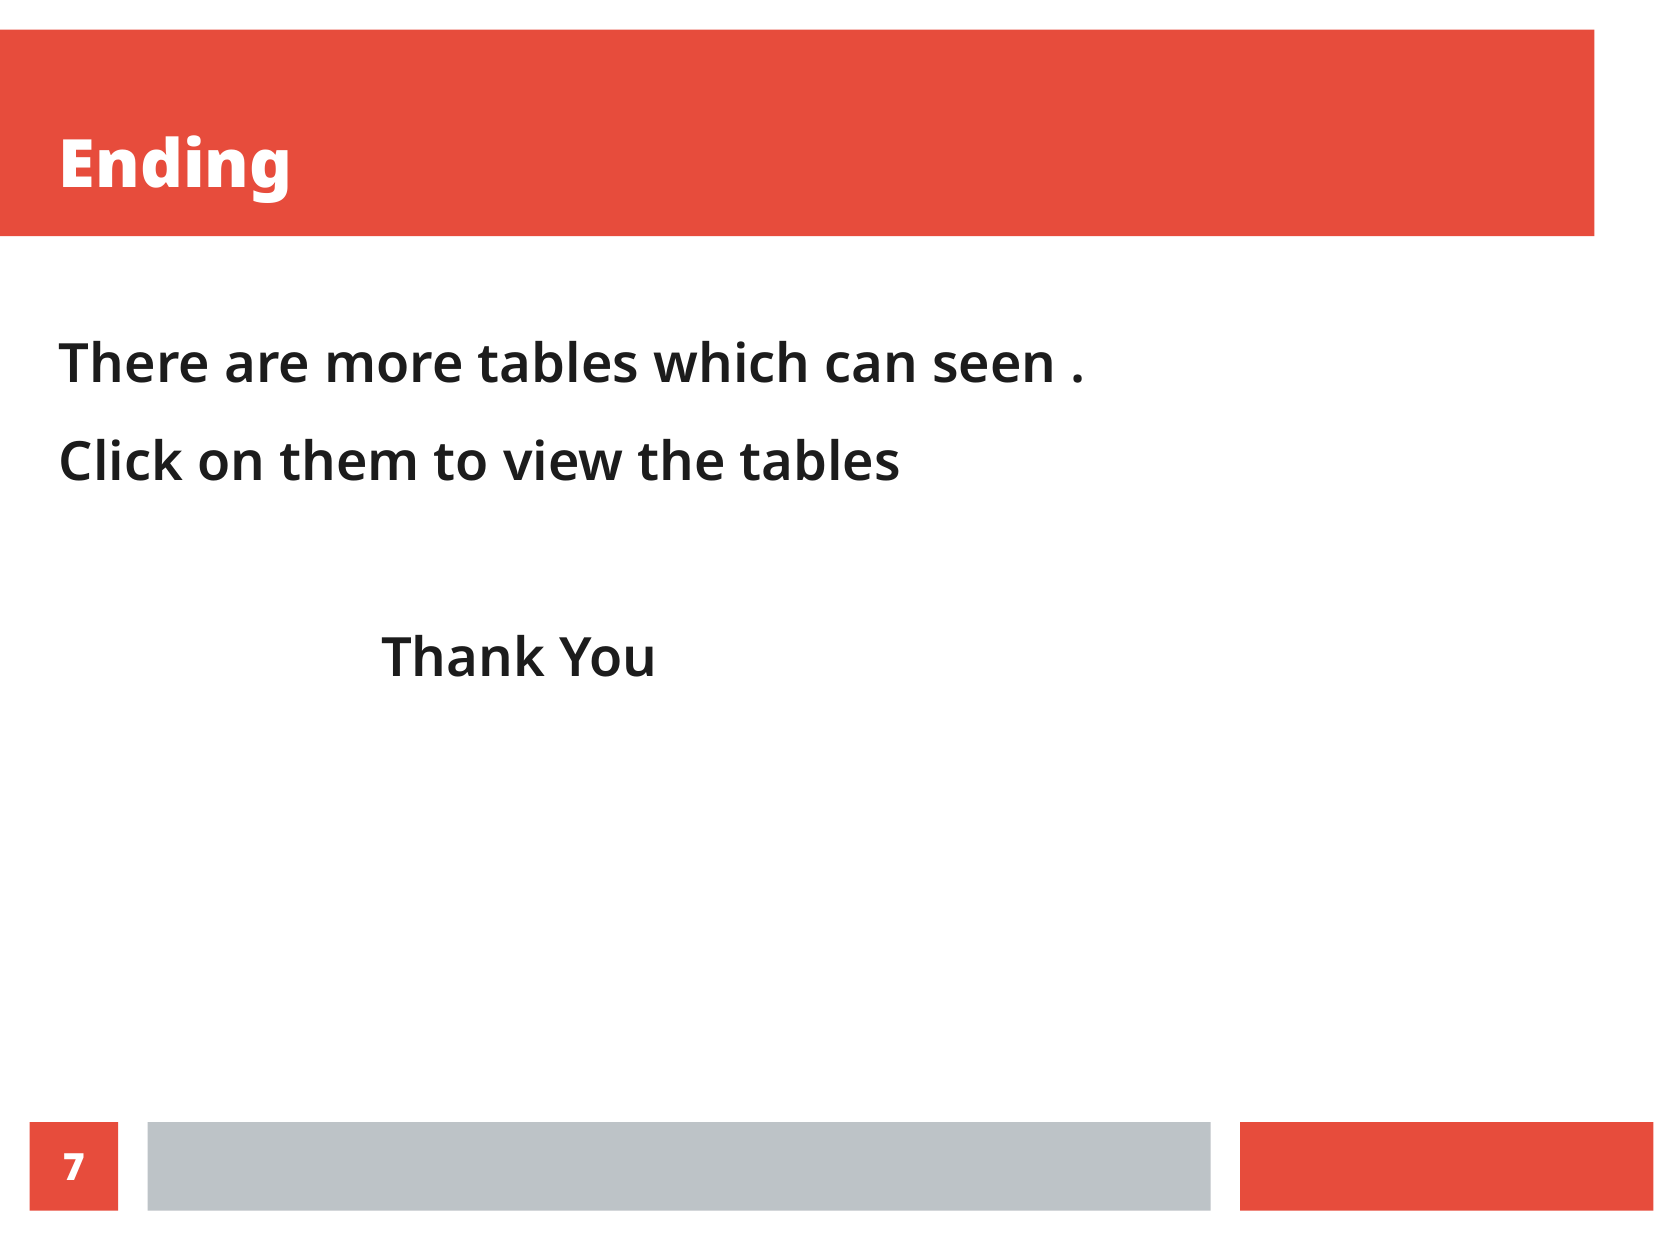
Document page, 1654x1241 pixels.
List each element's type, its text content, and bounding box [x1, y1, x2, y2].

list There are more tables which can seen . Click on them to view the tables Thank You [59, 324, 1565, 1093]
title Ending [59, 59, 1595, 207]
